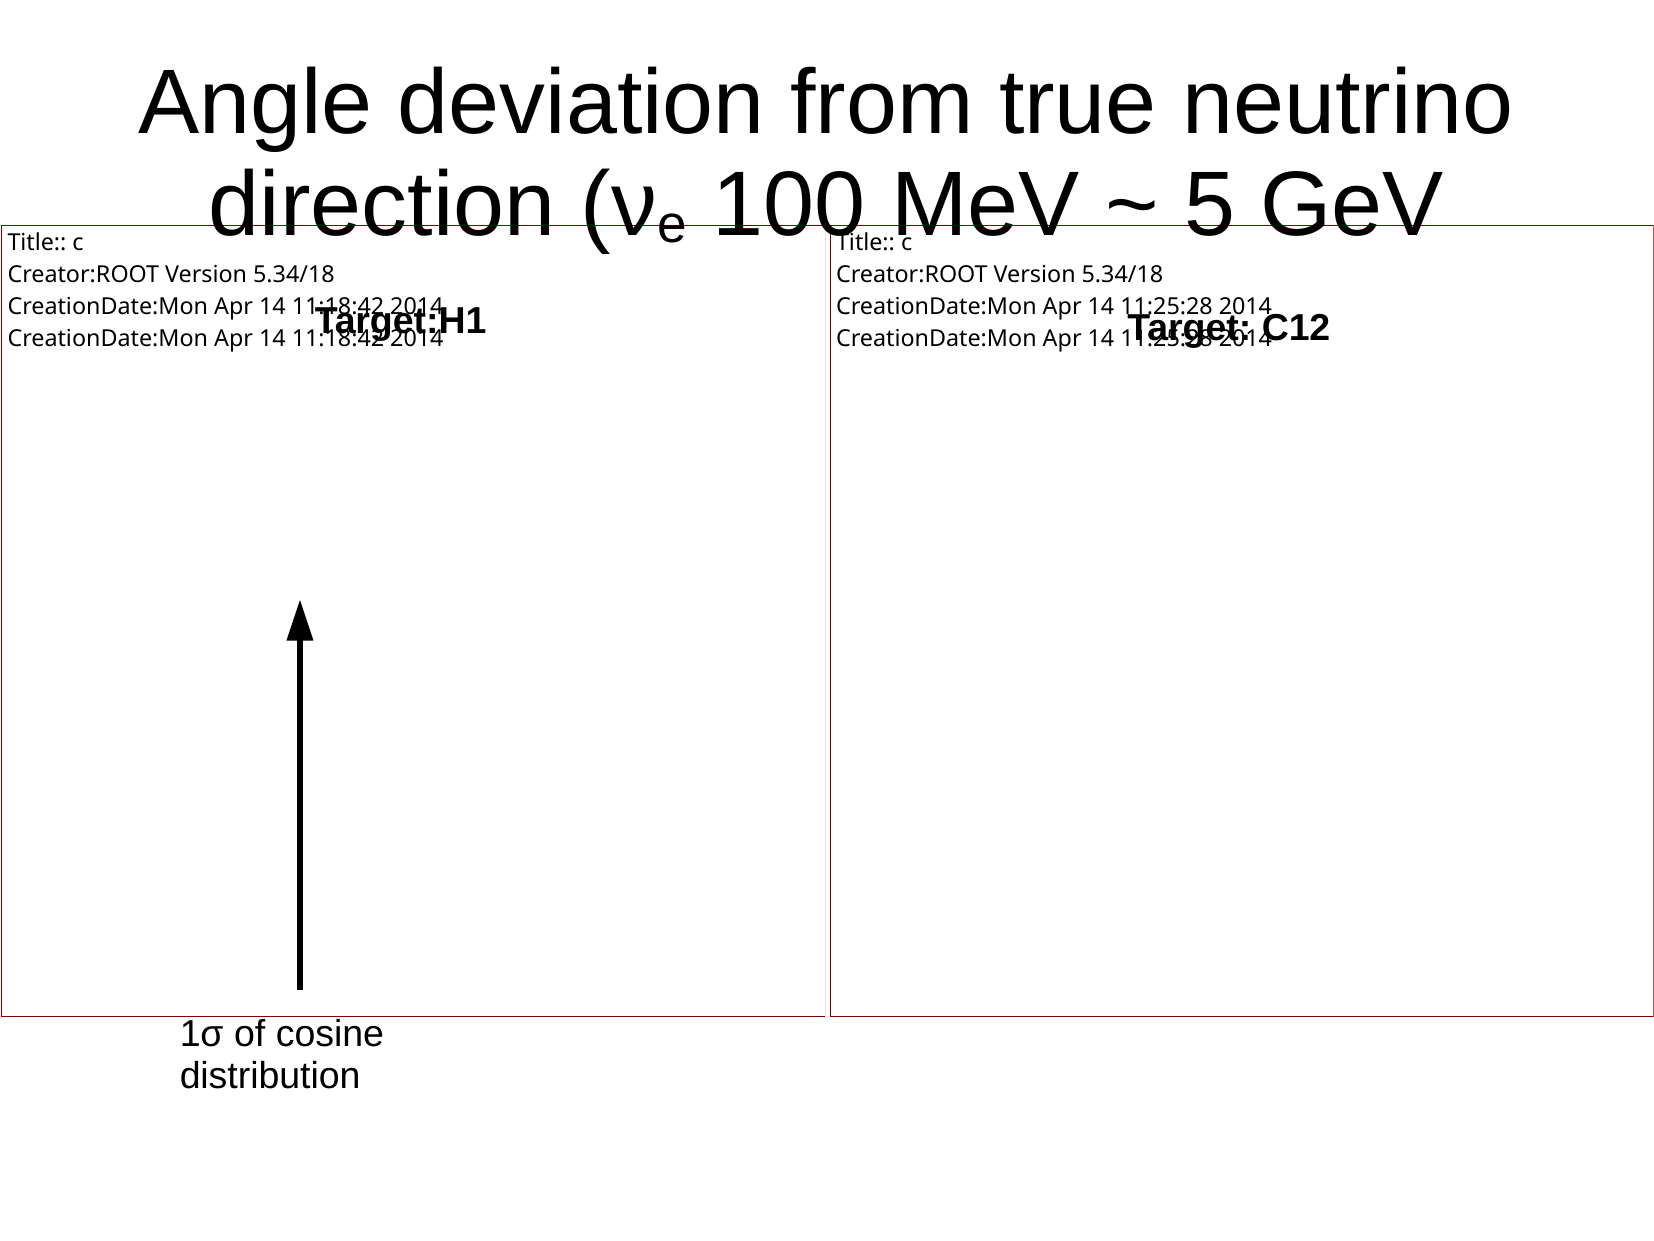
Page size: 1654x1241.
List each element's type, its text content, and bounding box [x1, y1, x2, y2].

text_box Target: C12 [1112, 299, 1353, 356]
picture [828, 224, 1654, 1017]
text_box Target:H1 [300, 291, 511, 349]
text_box 1σ of cosine distribution [165, 1005, 421, 1104]
title Angle deviation from true neutrino direction (νe 100 MeV ~ 5 GeV [82, 35, 1571, 271]
picture [0, 224, 826, 1017]
